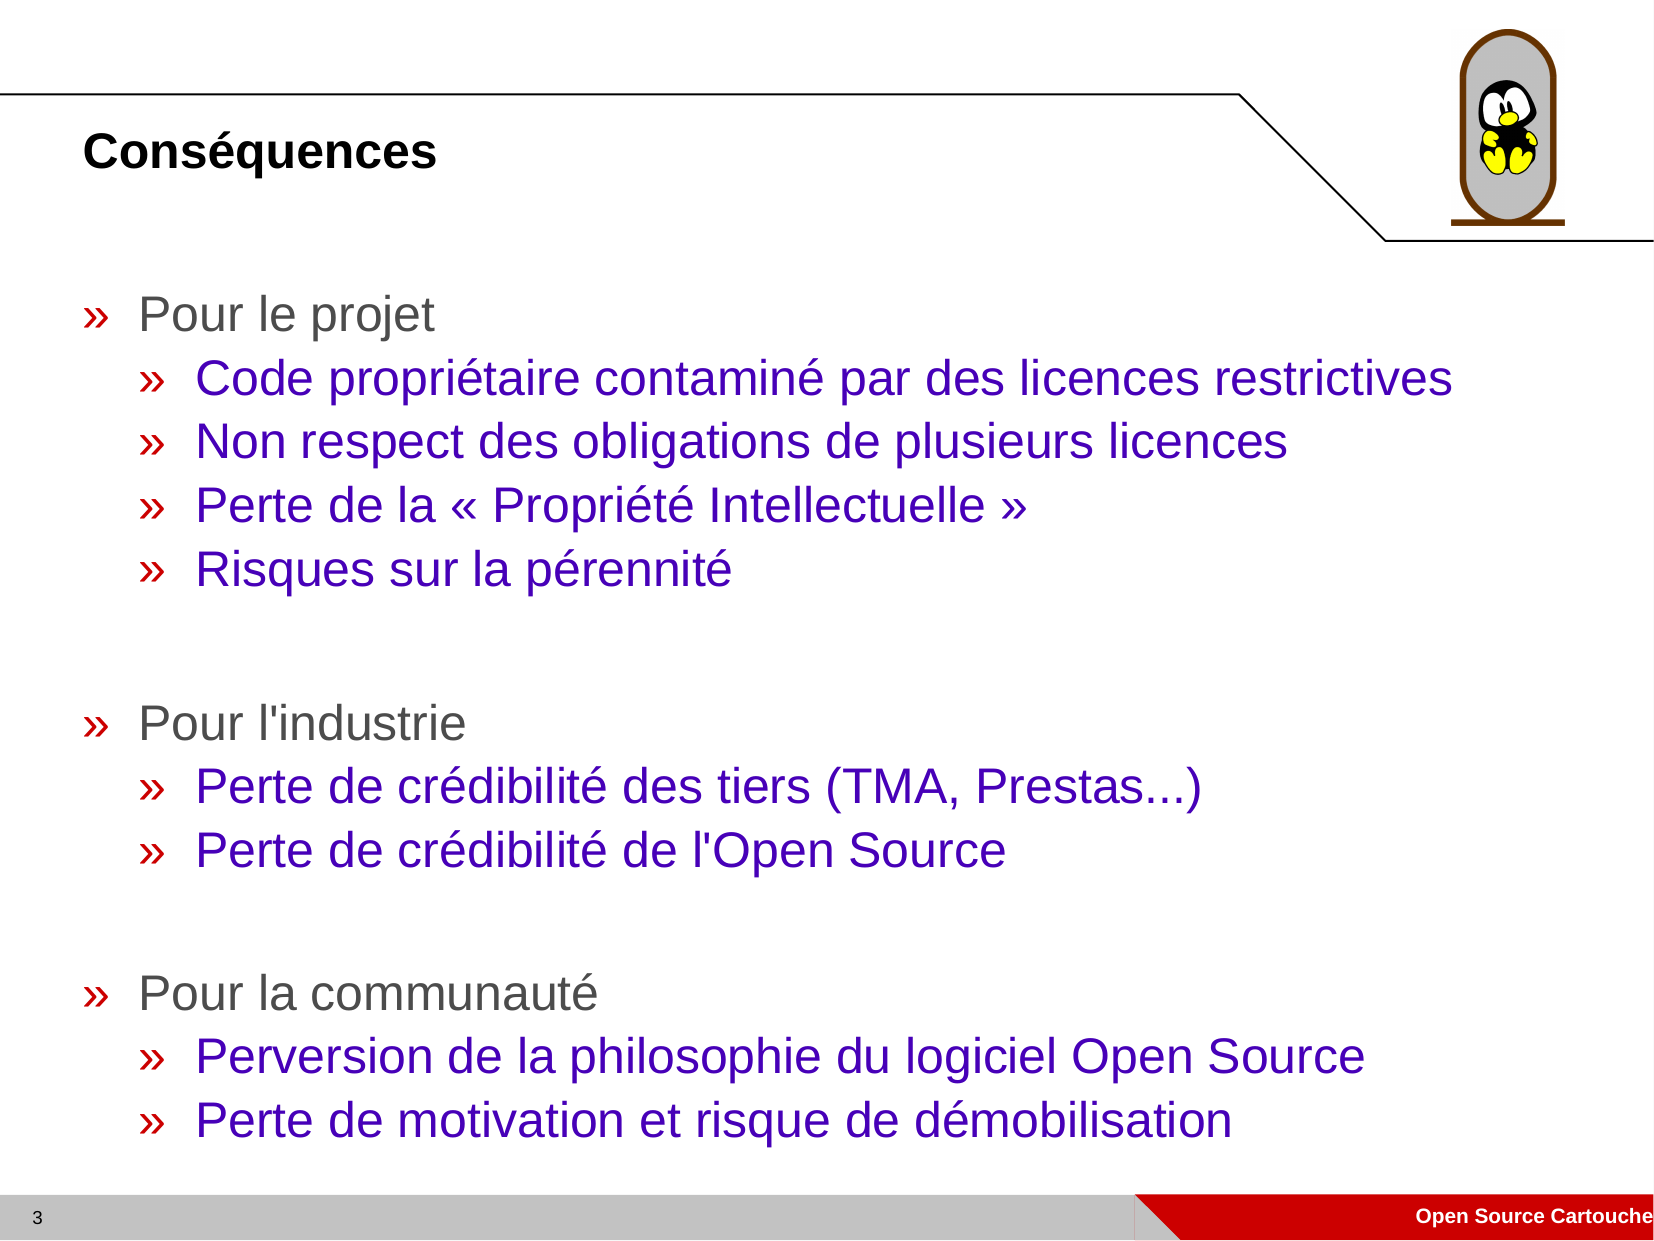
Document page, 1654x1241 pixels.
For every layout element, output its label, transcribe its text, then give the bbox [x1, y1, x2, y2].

picture [1451, 29, 1565, 49]
title Conséquences [82, 49, 1571, 257]
list Pour le projet Code propriétaire contaminé par des licences restrictives Non respect des obligations de plusieurs licences Perte de la « Propriété Intellectuelle » Risques sur la pérennité Pour l'industrie Perte de crédibilité des tiers (TMA, Prestas...) Perte de crédibilité de l'Open Source Pour la communauté Perversion de la philosophie du logiciel Open Source Perte de motivation et risque de démobilisation [82, 290, 1571, 1152]
